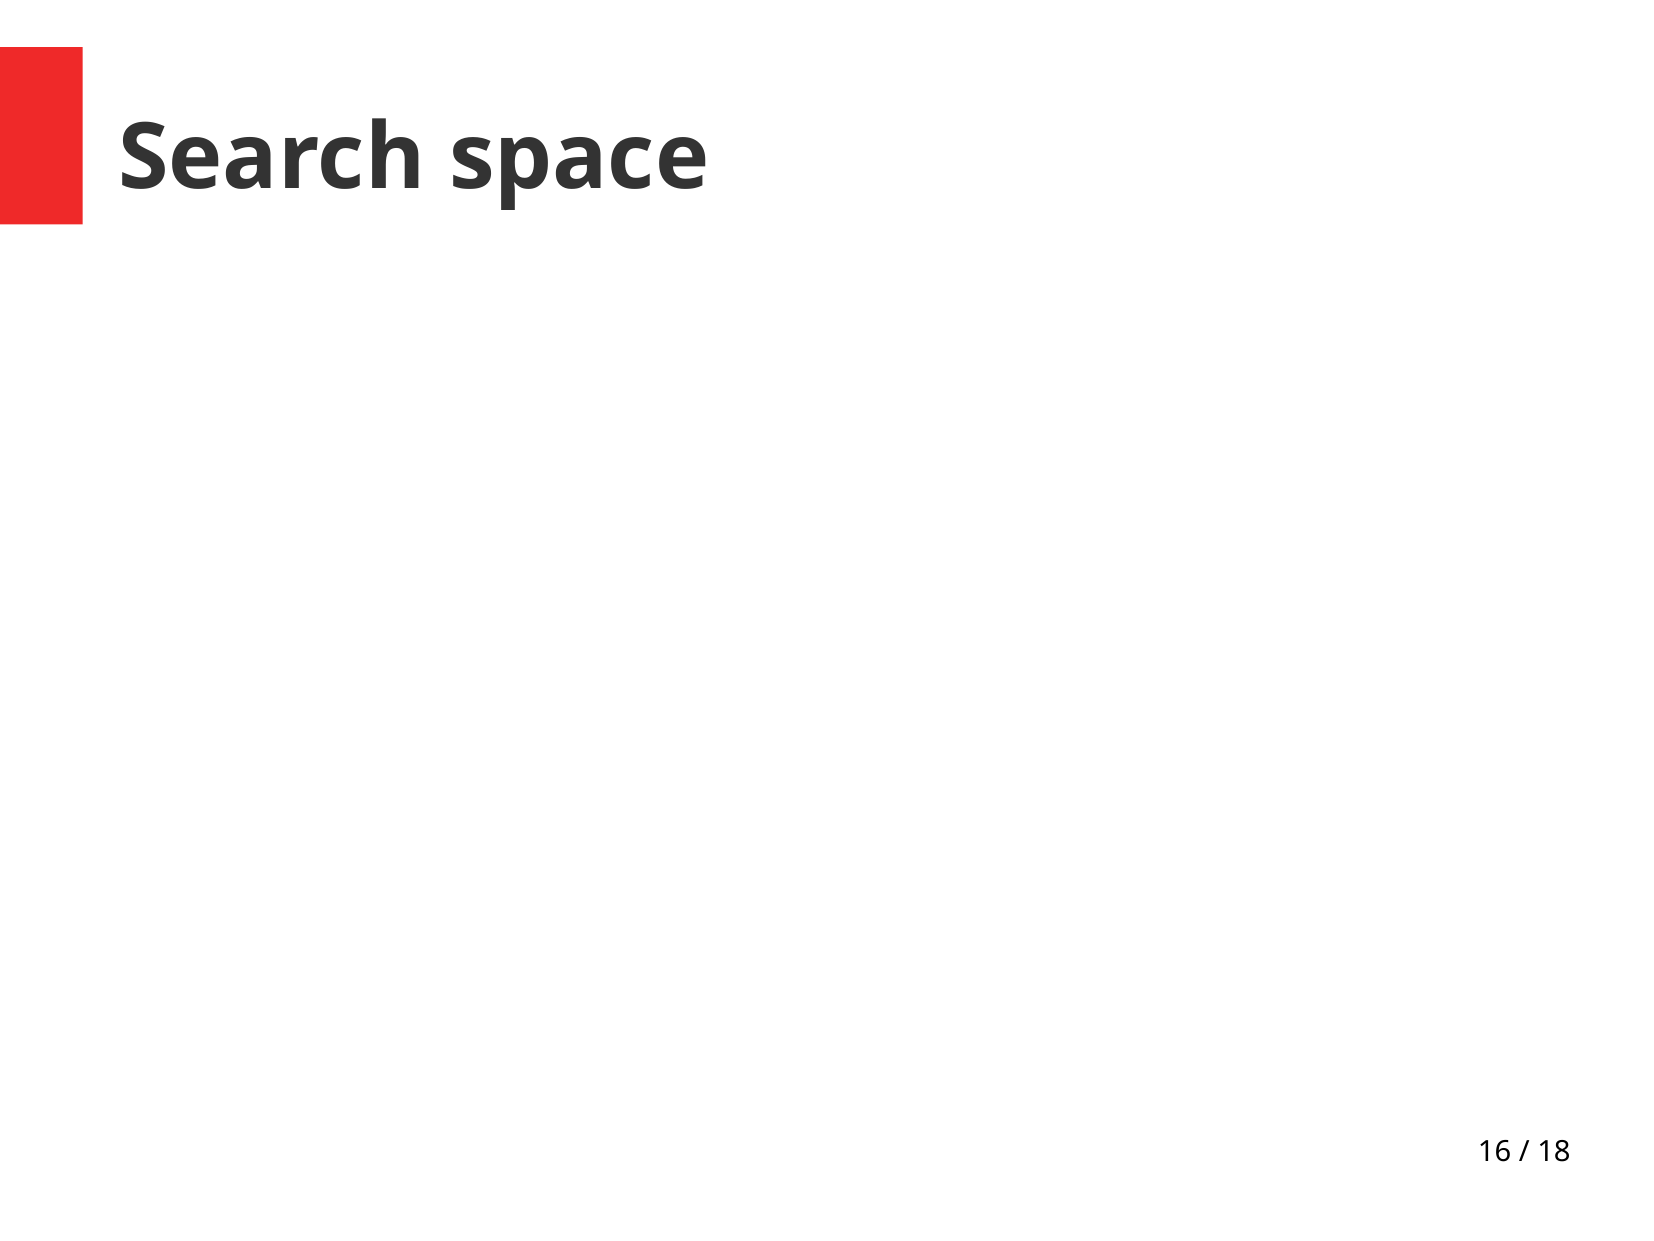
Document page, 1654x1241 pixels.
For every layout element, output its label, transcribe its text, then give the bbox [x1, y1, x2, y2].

title Search space [118, 49, 1571, 257]
